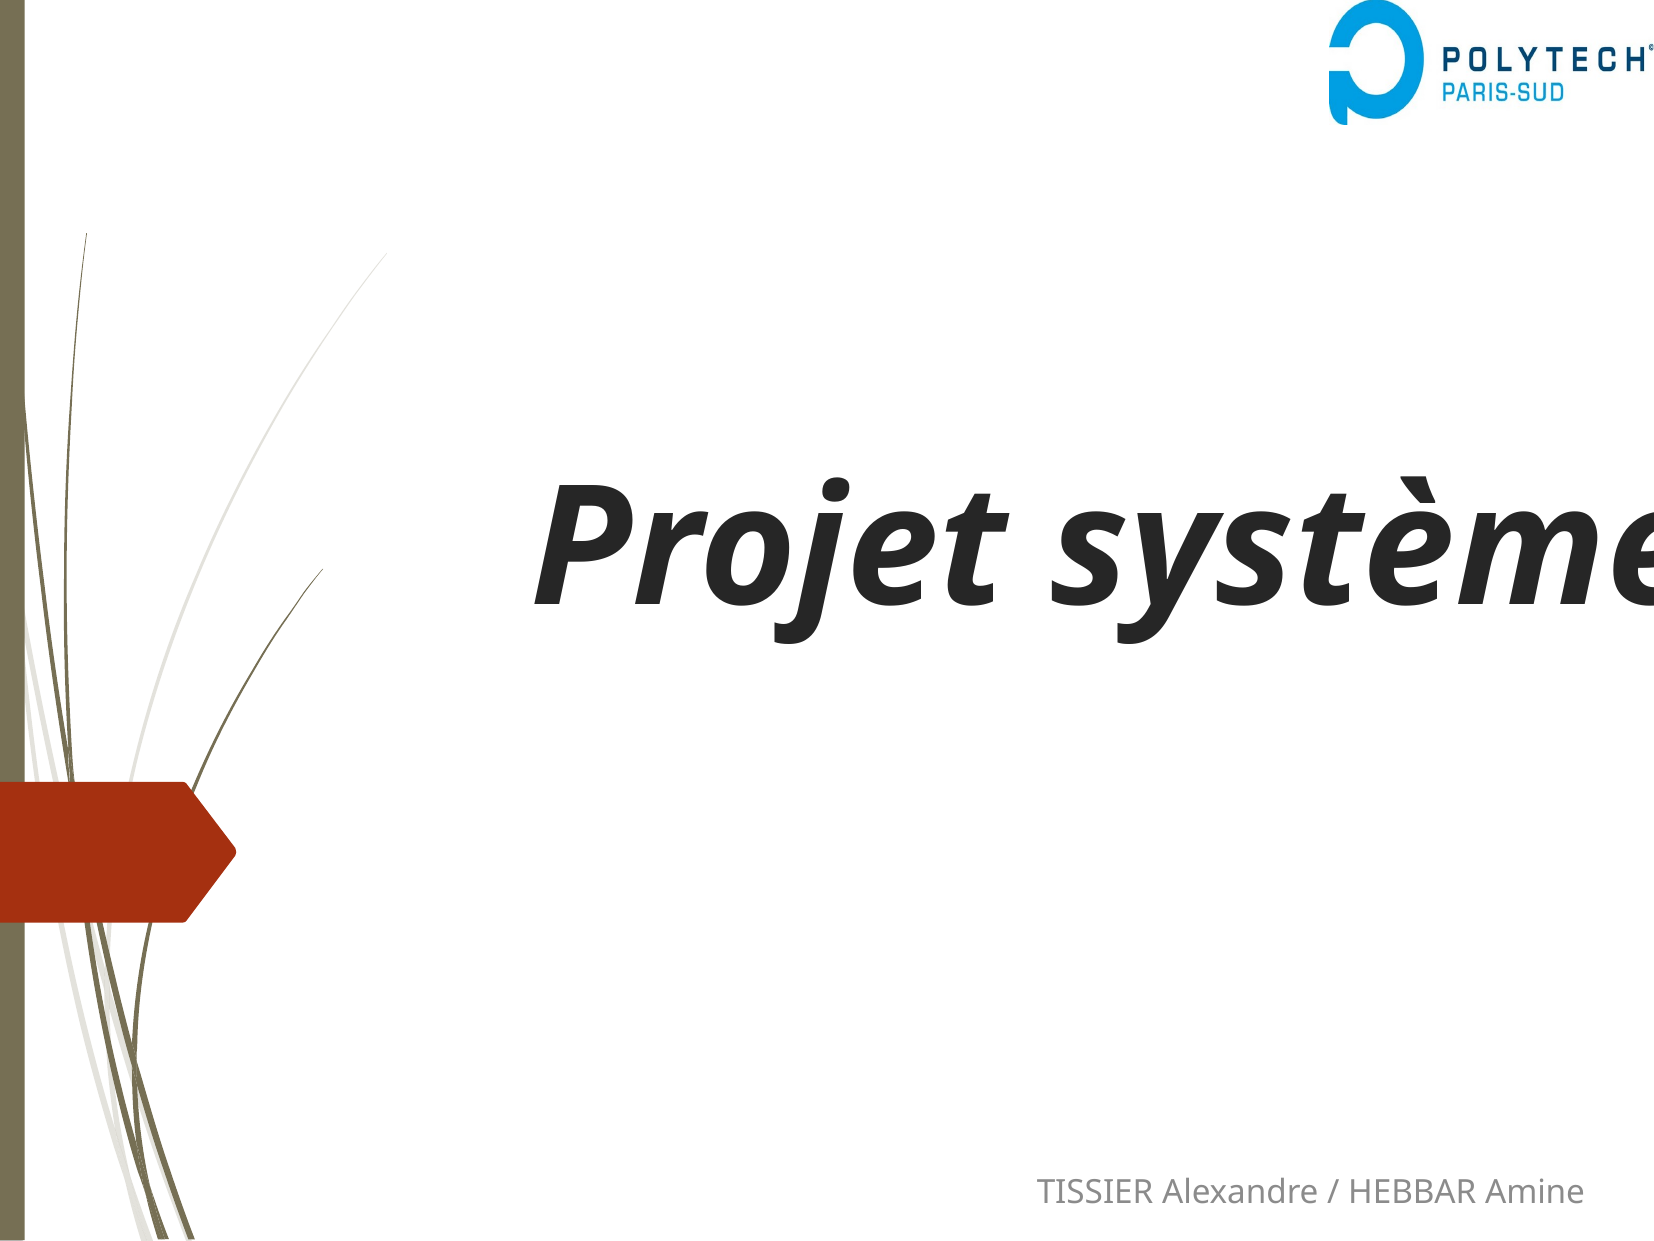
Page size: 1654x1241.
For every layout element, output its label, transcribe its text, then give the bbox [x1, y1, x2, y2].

footer TISSIER Alexandre / HEBBAR Amine [1021, 1156, 1654, 1223]
picture [1329, 0, 1405, 95]
picture [1329, 107, 1341, 125]
picture [1348, 0, 1654, 125]
title Projet système [515, 505, 1654, 916]
